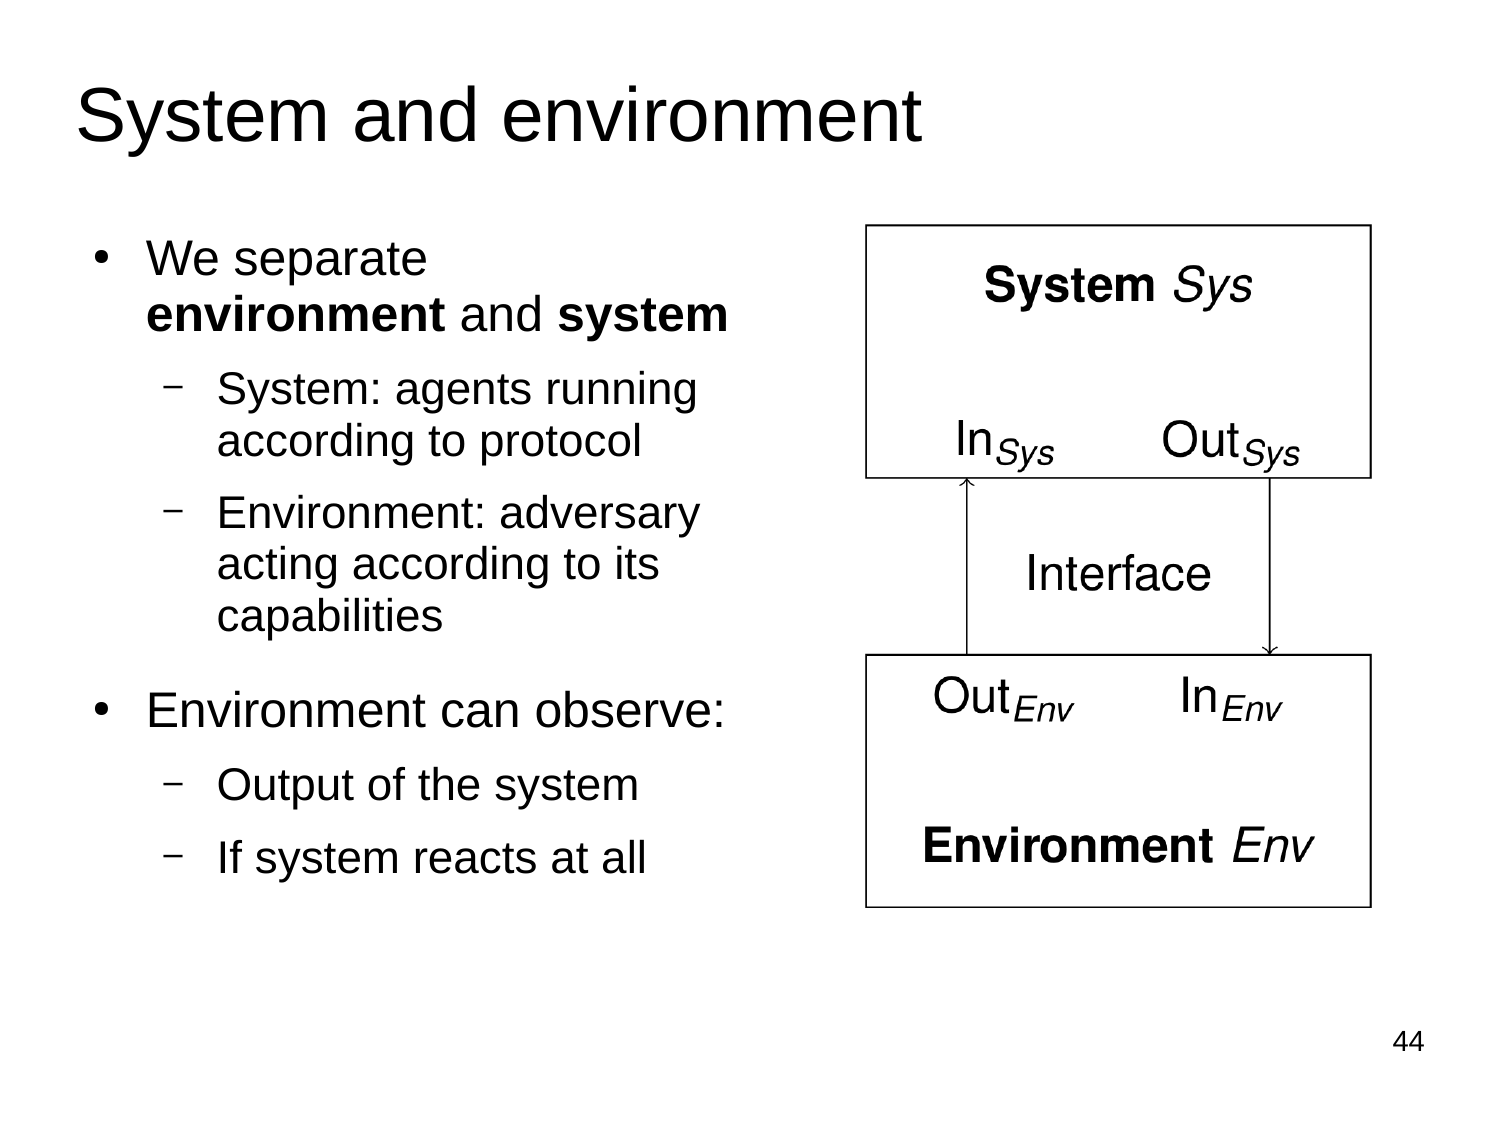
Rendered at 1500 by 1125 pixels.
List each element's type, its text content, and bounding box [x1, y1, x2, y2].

list We separate environment and system System: agents running according to protocol Environment: adversary acting according to its capabilities Environment can observe: Output of the system If system reacts at all [75, 230, 734, 1014]
picture [852, 203, 1393, 931]
title System and environment [75, 44, 1425, 185]
